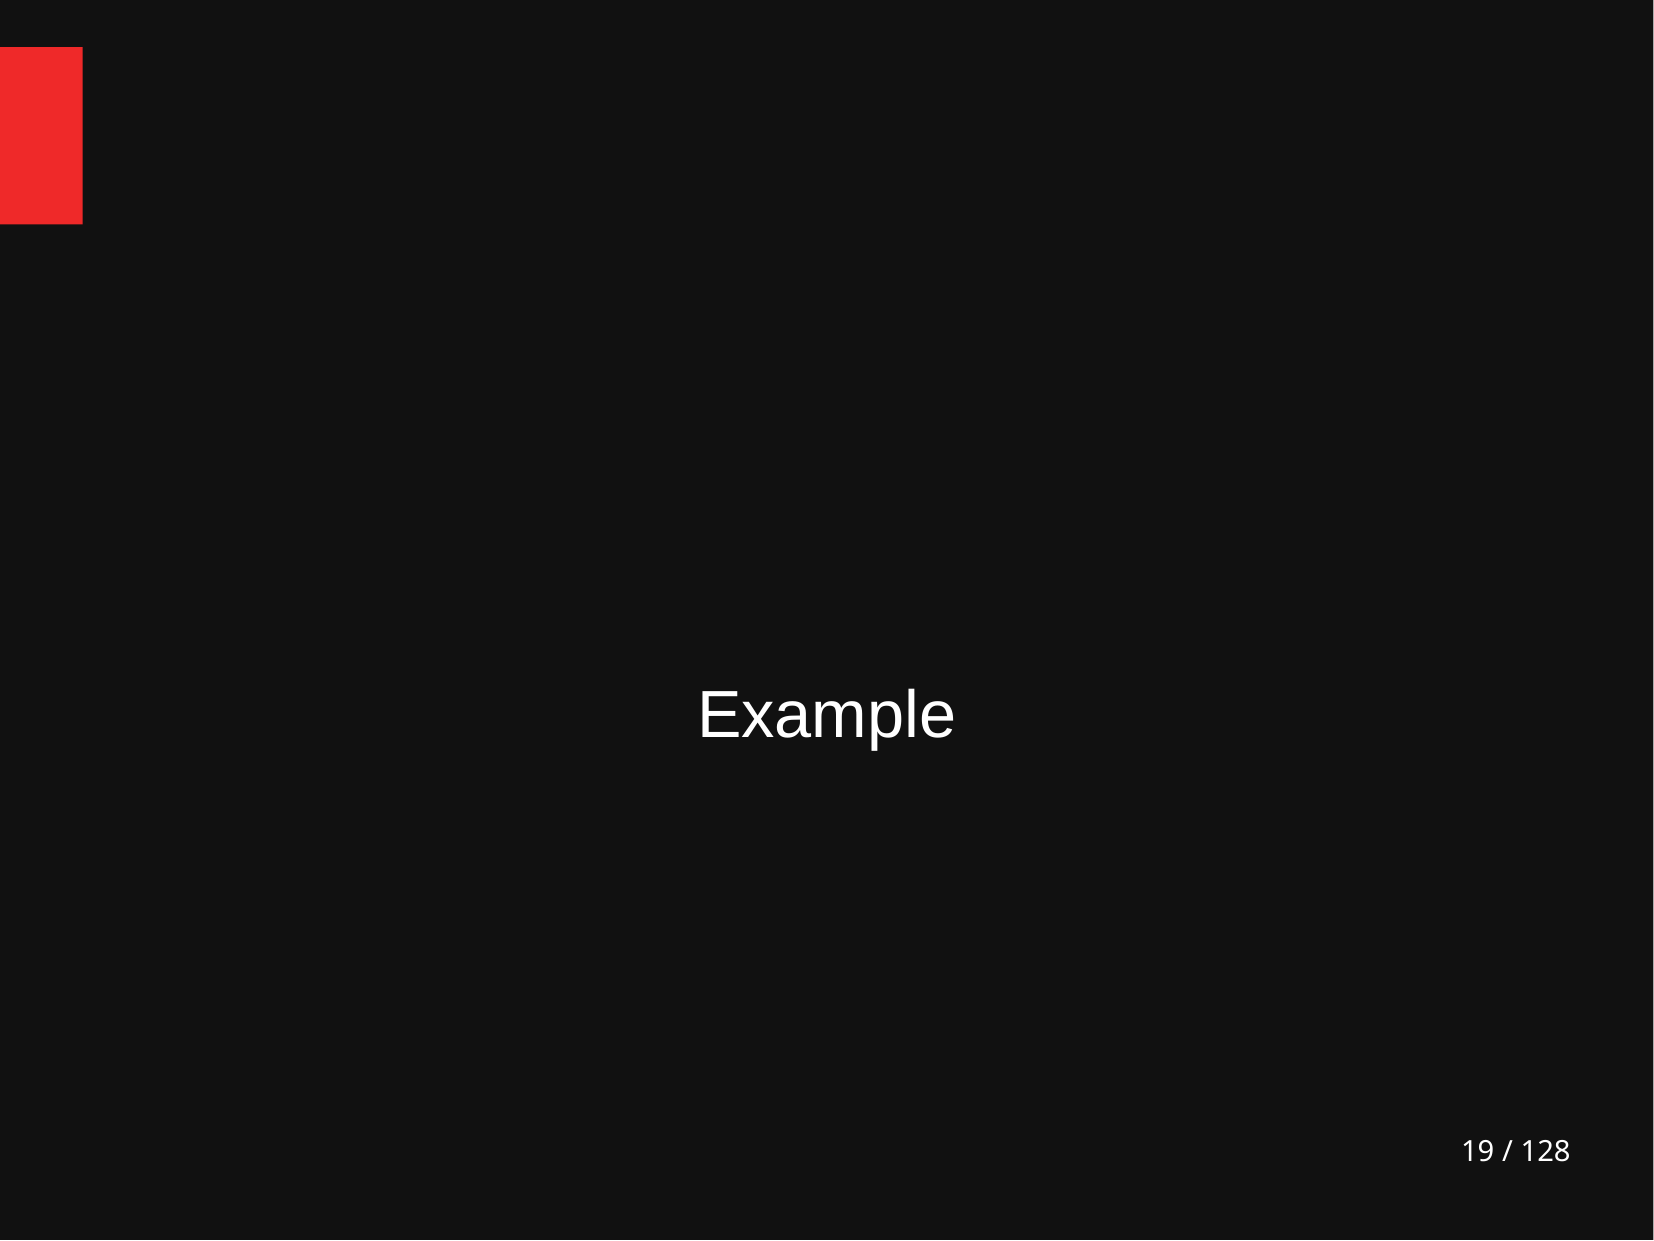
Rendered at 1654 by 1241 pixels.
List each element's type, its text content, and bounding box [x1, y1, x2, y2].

subtitle Example [118, 354, 1536, 1074]
